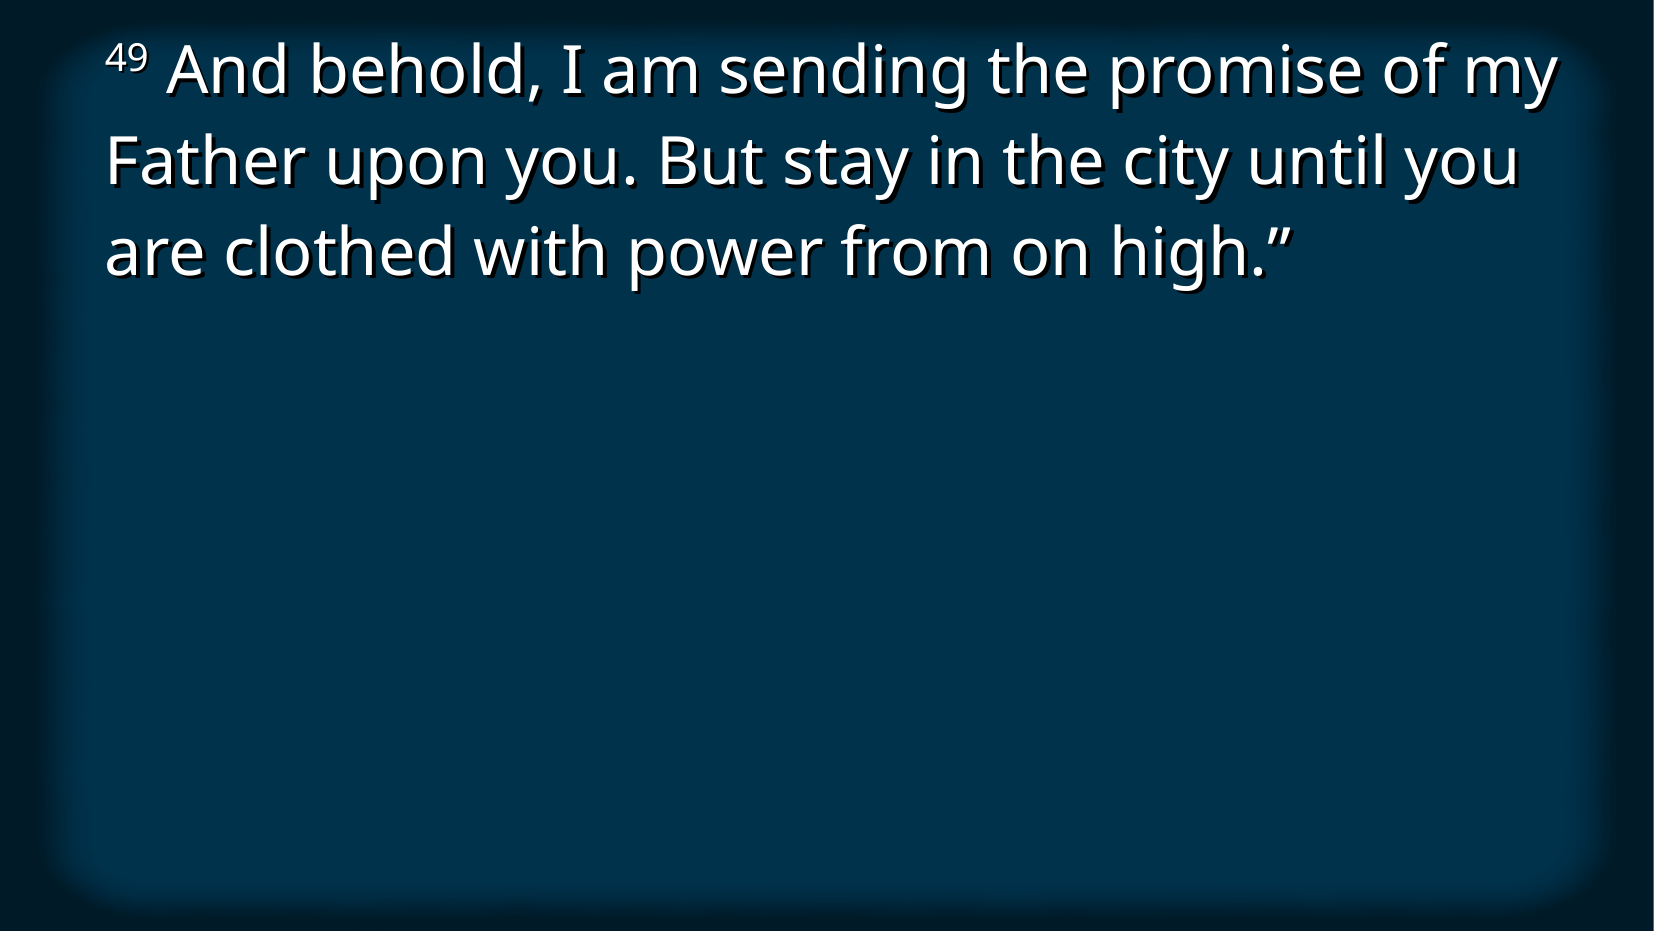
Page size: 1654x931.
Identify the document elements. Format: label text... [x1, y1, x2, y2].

picture [0, 0, 1654, 931]
text_box 49 And behold, I am sending the promise of my Father upon you. But stay in the city until you are clothed with power from on high.” [90, 15, 1576, 297]
